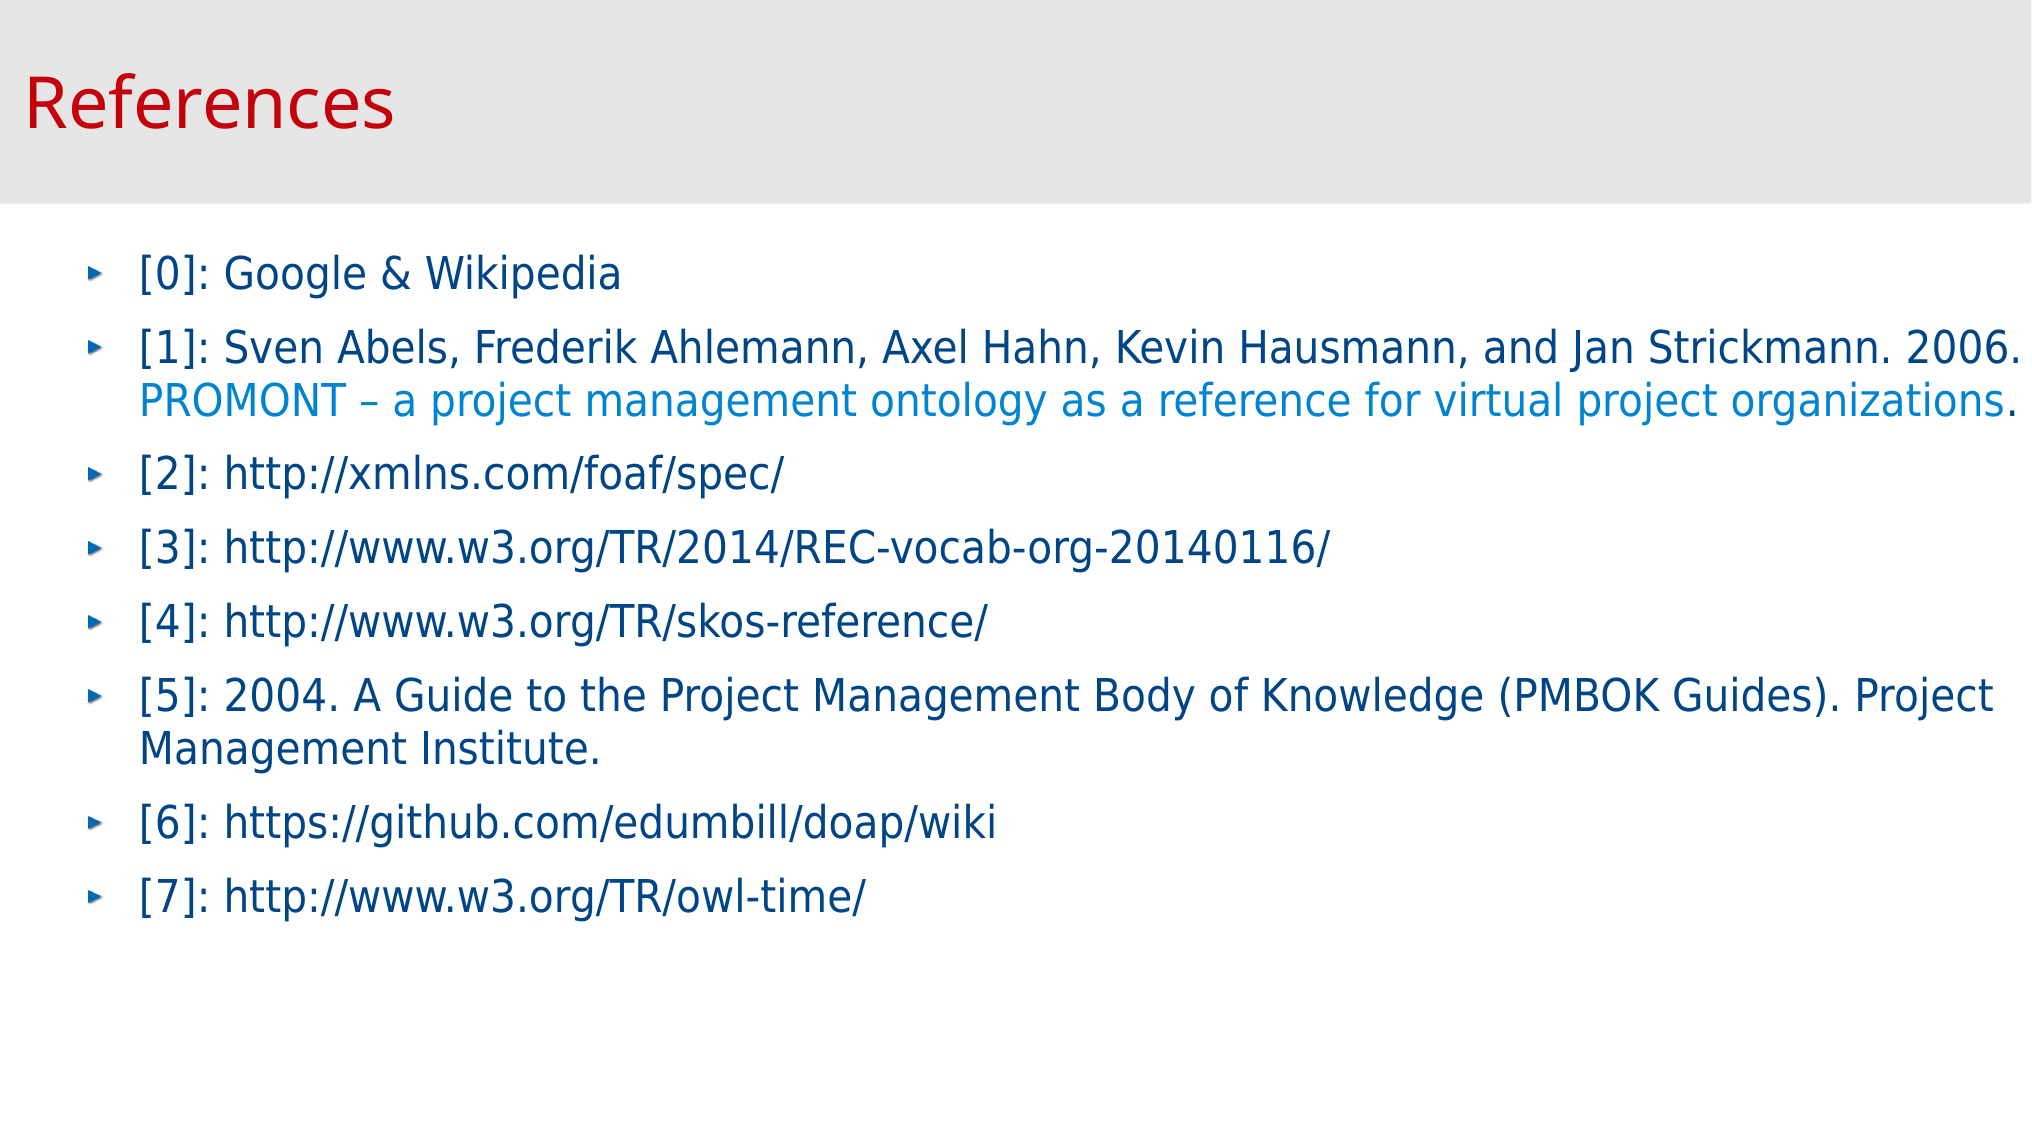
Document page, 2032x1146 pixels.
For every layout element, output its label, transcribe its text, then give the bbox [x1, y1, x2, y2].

list [0]: Google & Wikipedia [1]: Sven Abels, Frederik Ahlemann, Axel Hahn, Kevin Hausmann, and Jan Strickmann. 2006. PROMONT – a project management ontology as a reference for virtual project organizations. [2]: http://xmlns.com/foaf/spec/ [3]: http://www.w3.org/TR/2014/REC-vocab-org-20140116/ [4]: http://www.w3.org/TR/skos-reference/ [5]: 2004. A Guide to the Project Management Body of Knowledge (PMBOK Guides). Project Management Institute. [6]: https://github.com/edumbill/doap/wiki [7]: http://www.w3.org/TR/owl-time/ [0, 247, 2032, 967]
title References [0, 0, 2032, 204]
